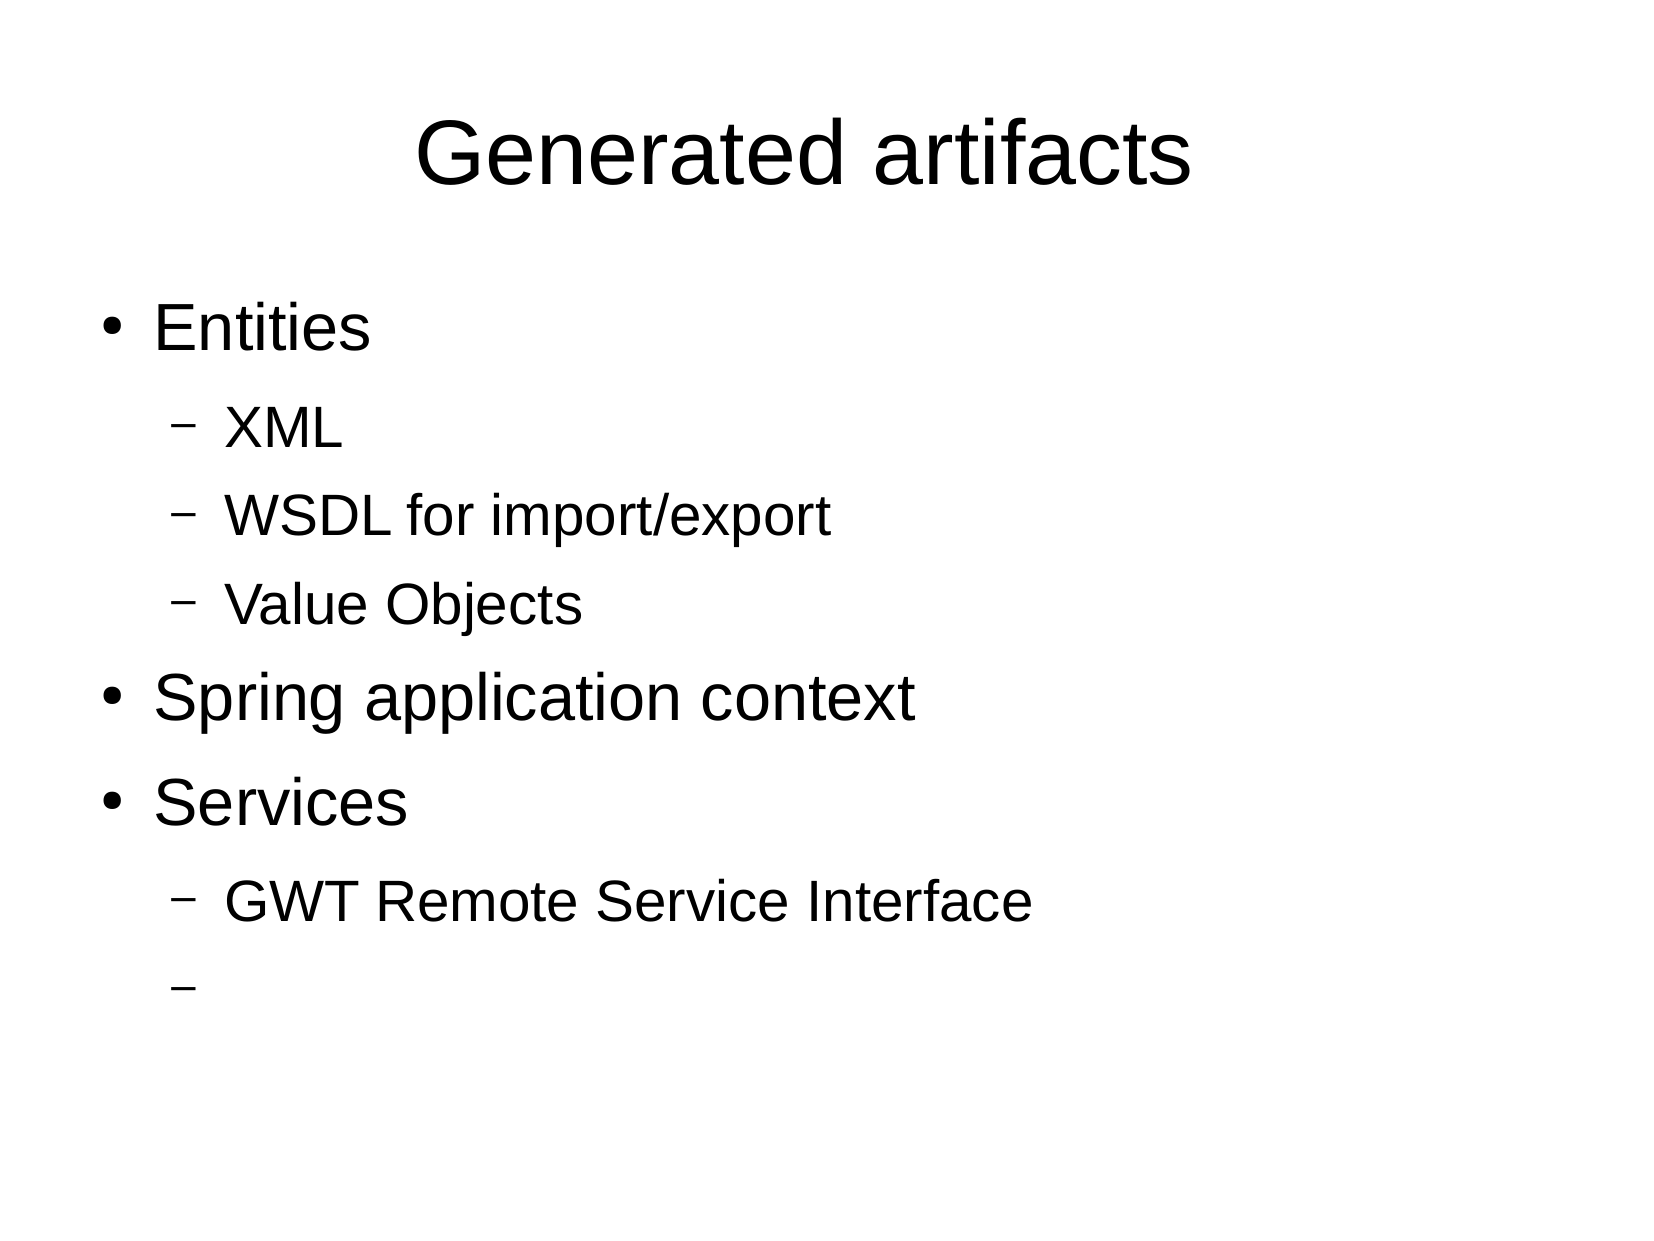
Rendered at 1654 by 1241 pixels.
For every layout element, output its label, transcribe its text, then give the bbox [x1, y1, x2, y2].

list Entities XML WSDL for import/export Value Objects Spring application context Services GWT Remote Service Interface [82, 290, 1571, 1010]
title Generated artifacts [82, 49, 1571, 257]
